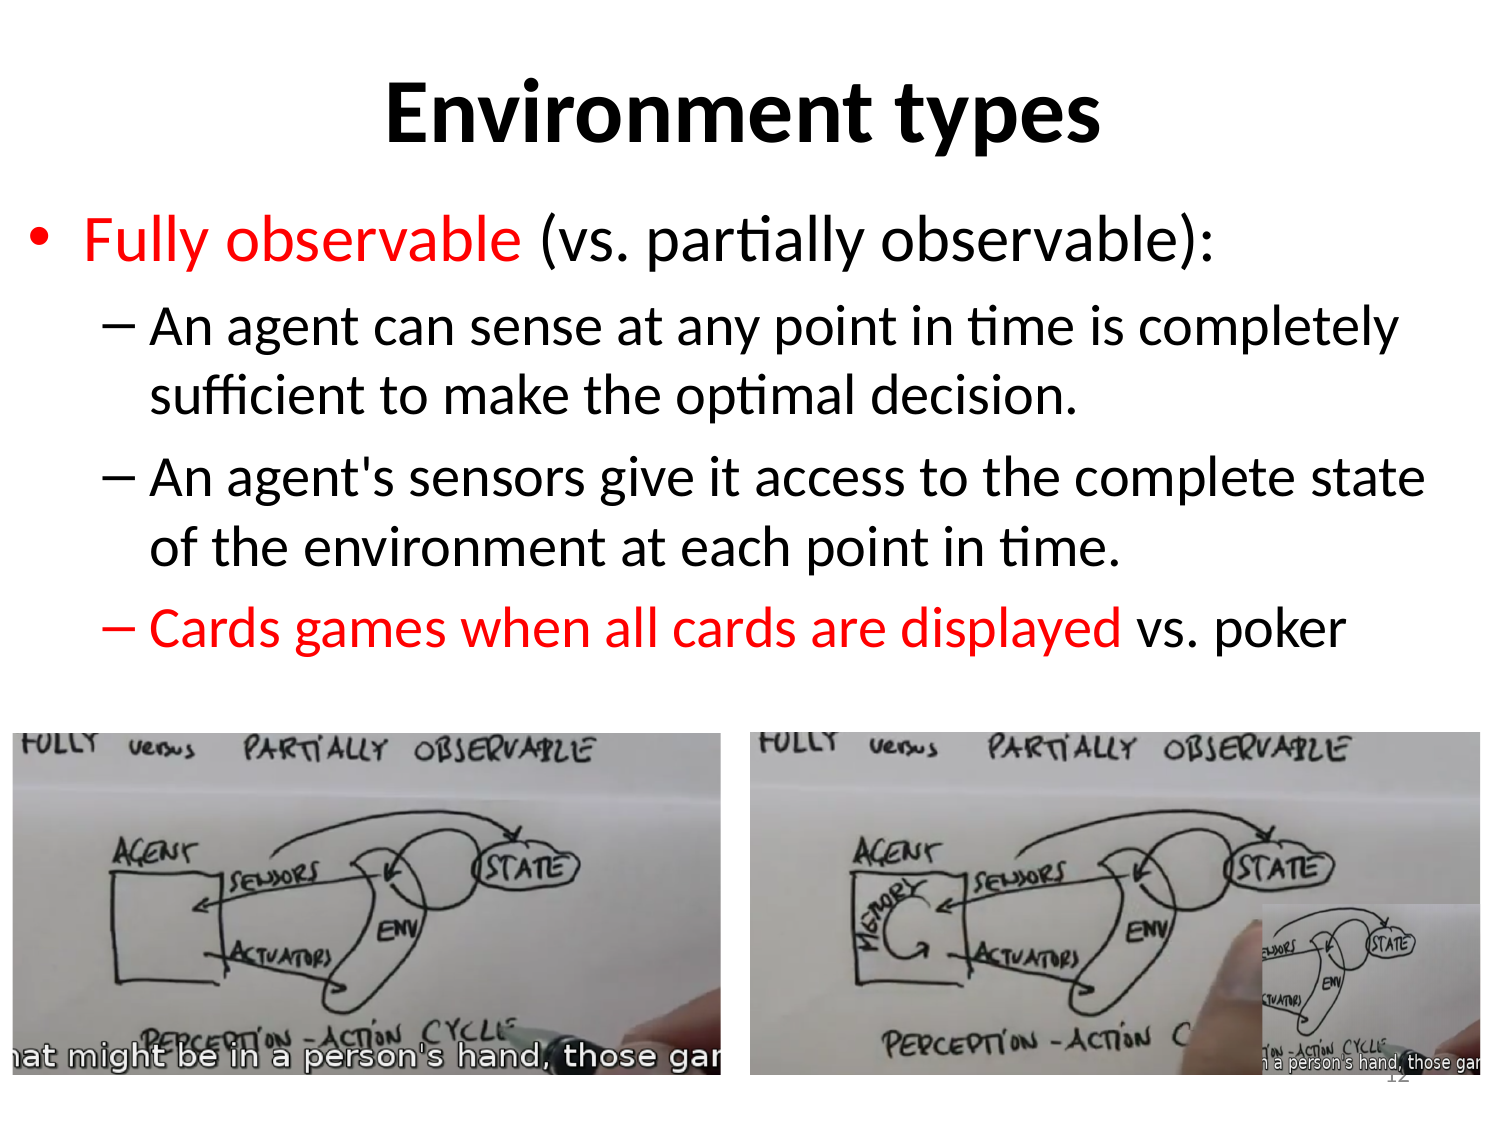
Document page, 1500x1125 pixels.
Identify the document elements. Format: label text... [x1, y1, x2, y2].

title Environment types [12, 12, 1475, 187]
picture [750, 732, 1481, 1075]
picture [12, 733, 721, 1075]
slide_number <number> [1074, 1075, 1425, 1103]
list Fully observable (vs. partially observable): An agent can sense at any point in time is completely sufficient to make the optimal decision. An agent's sensors give it access to the complete state of the environment at each point in time. Cards games when all cards are displayed vs. poker [12, 187, 1475, 1075]
